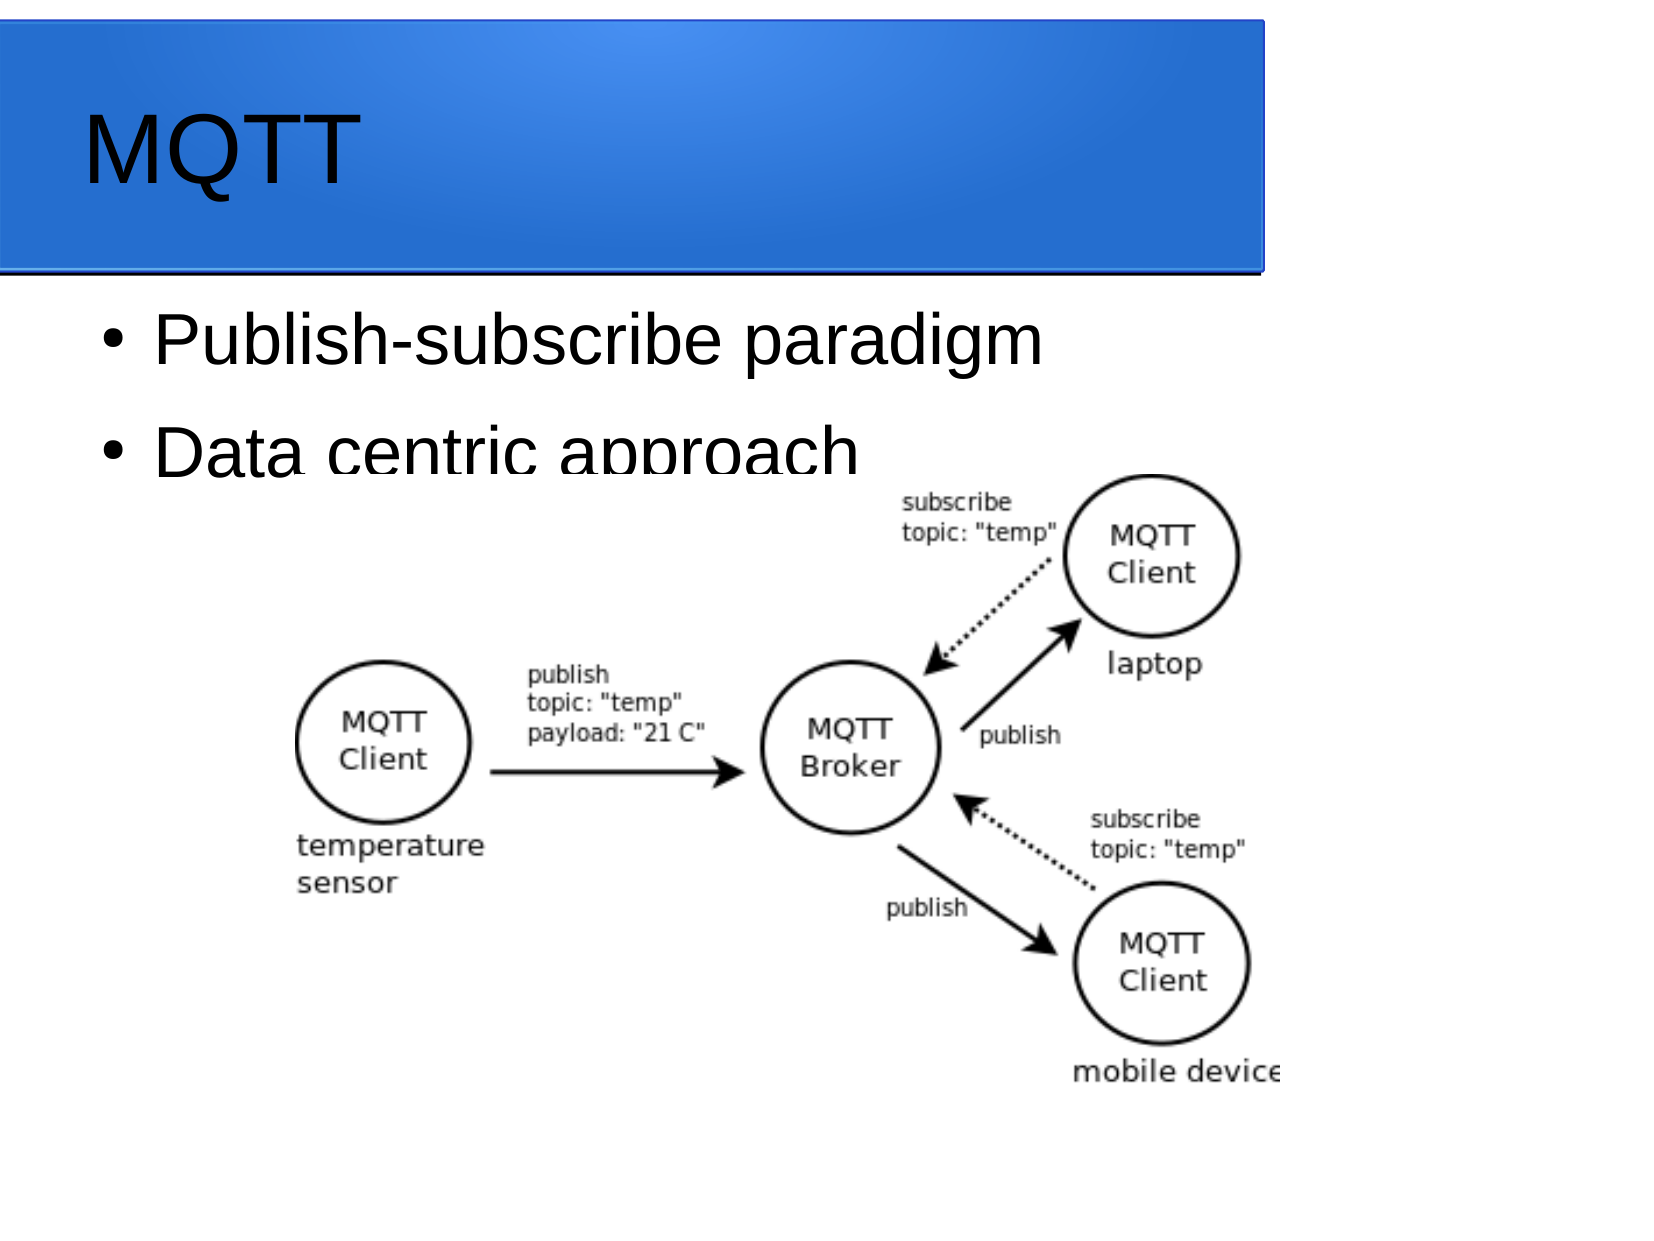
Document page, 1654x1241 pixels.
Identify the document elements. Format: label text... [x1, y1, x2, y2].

picture [295, 474, 1280, 1087]
list Publish-subscribe paradigm Data centric approach [82, 299, 1571, 1019]
title MQTT [82, 47, 1235, 252]
